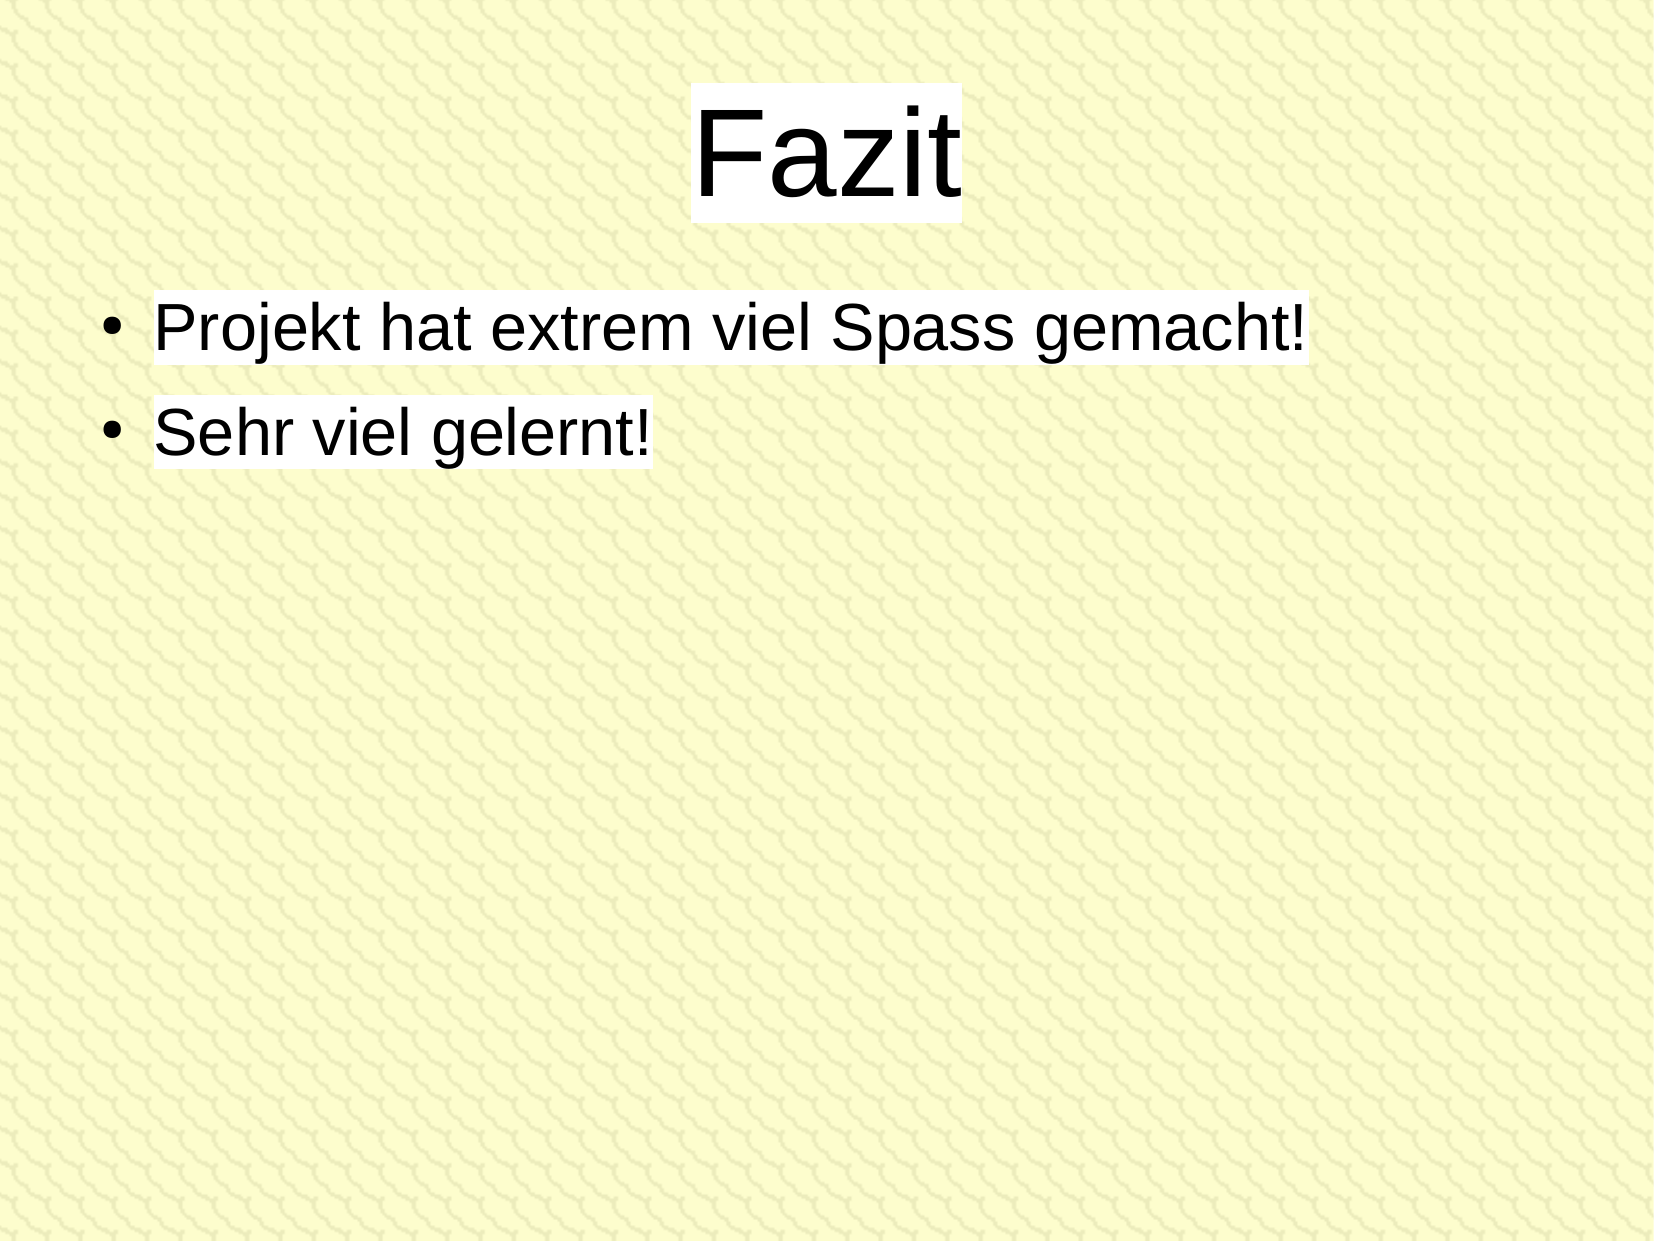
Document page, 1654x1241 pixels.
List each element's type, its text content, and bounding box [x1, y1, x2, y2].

title Fazit [82, 49, 1571, 257]
picture [0, 0, 1654, 1241]
list Projekt hat extrem viel Spass gemacht! Sehr viel gelernt! [82, 290, 1571, 1010]
